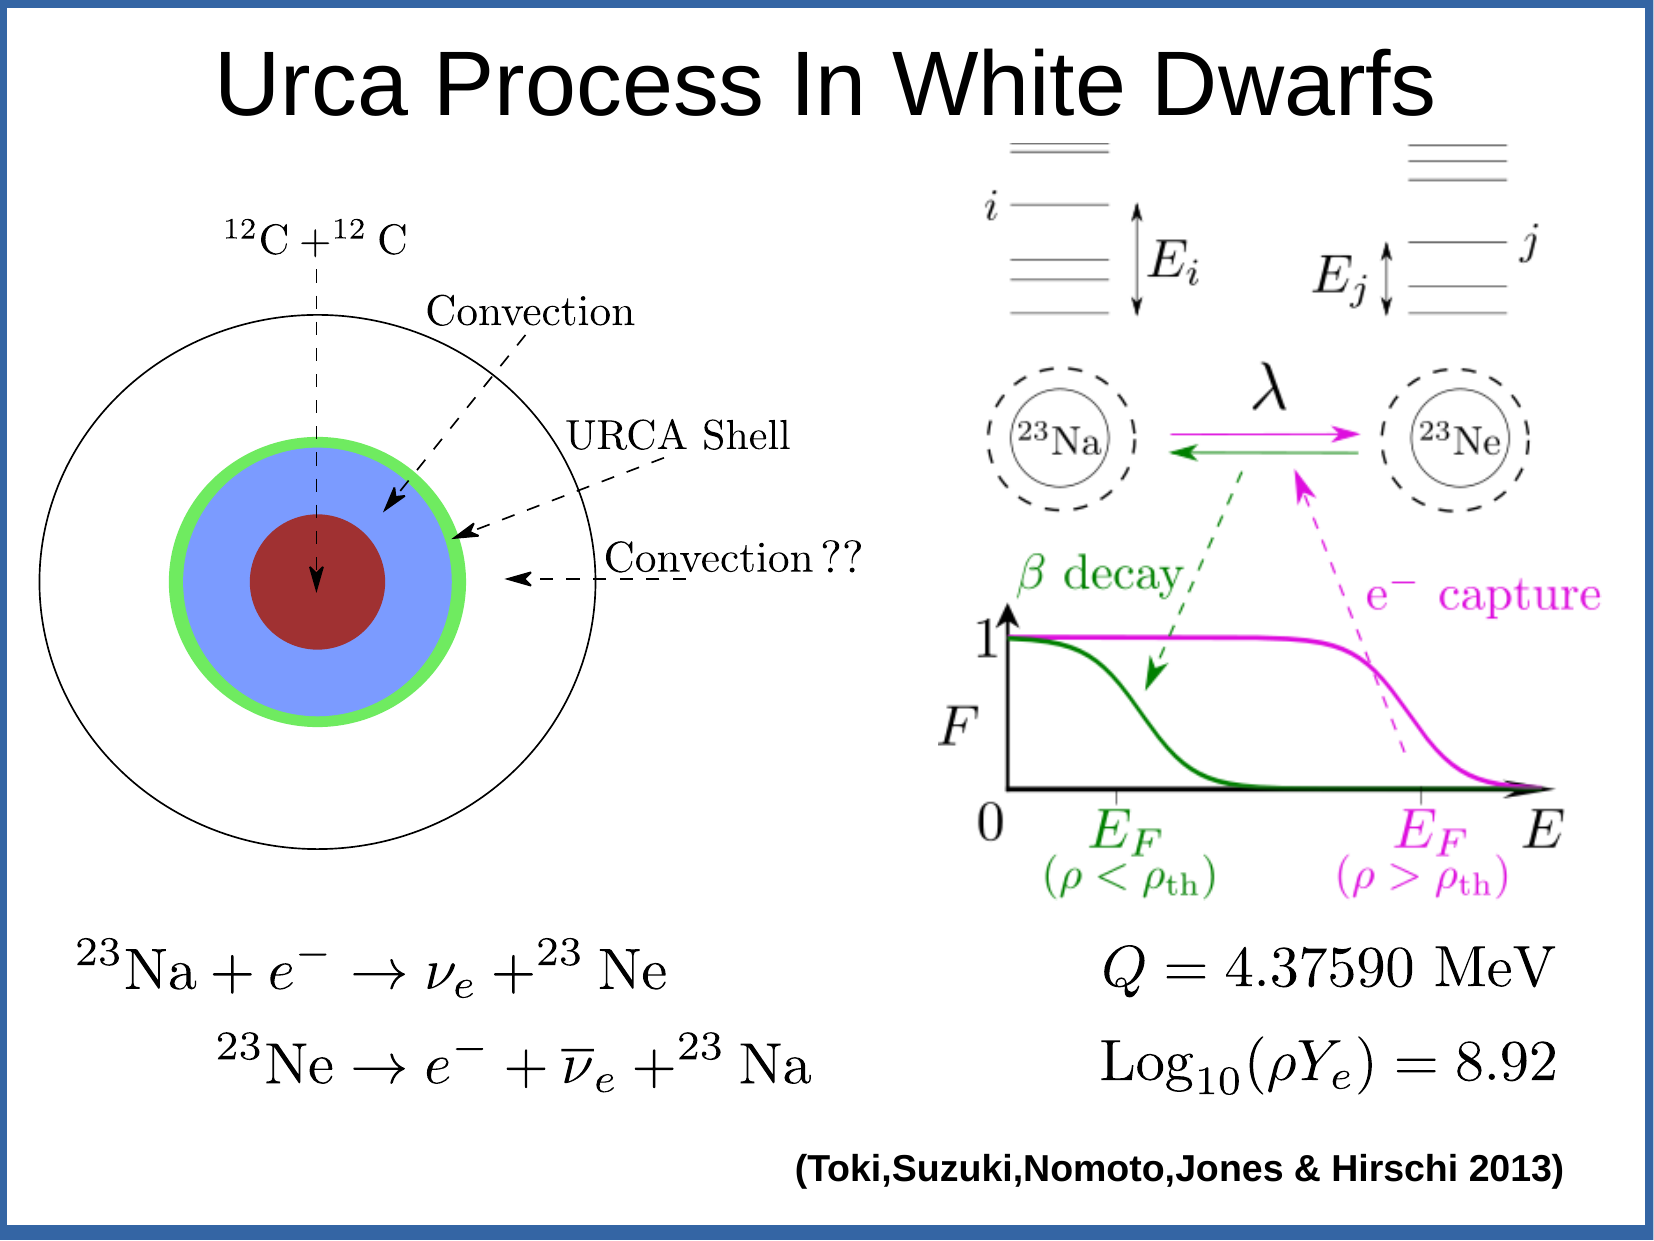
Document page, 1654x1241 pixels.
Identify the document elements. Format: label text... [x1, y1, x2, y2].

text_box [74, 937, 812, 1093]
text_box [1101, 945, 1557, 998]
text_box [1099, 1036, 1558, 1096]
title Urca Process In White Dwarfs [82, 8, 1571, 166]
text_box (Toki,Suzuki,Nomoto,Jones & Hirschi 2013) [780, 1140, 1591, 1197]
picture [938, 143, 1602, 901]
picture [38, 218, 861, 850]
